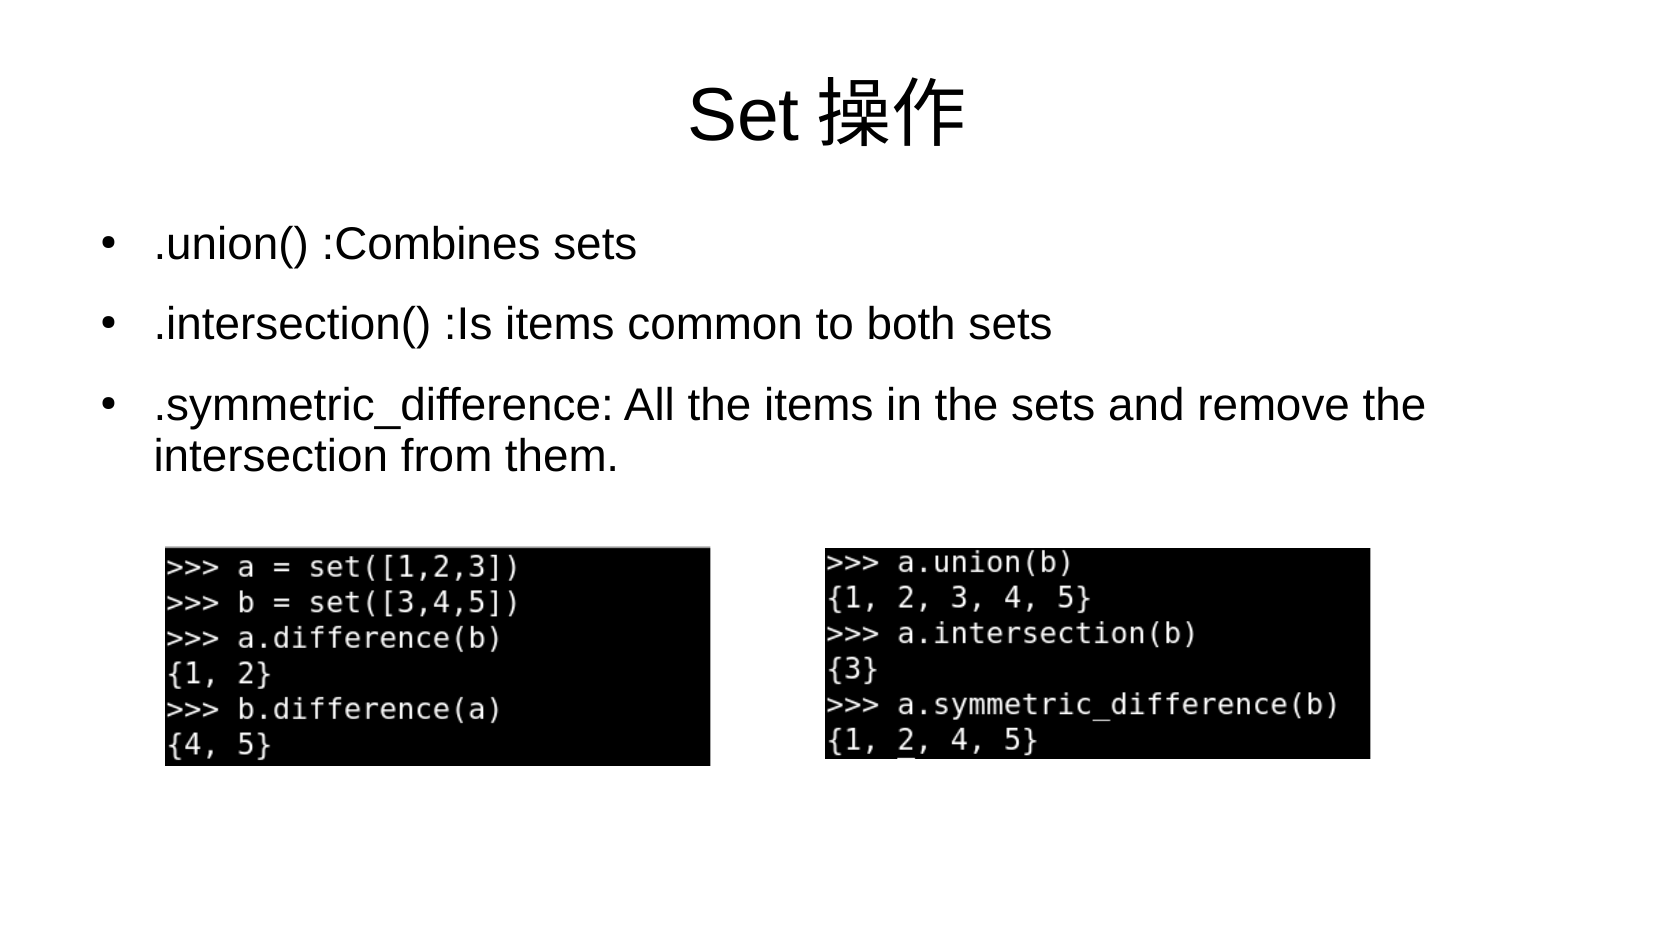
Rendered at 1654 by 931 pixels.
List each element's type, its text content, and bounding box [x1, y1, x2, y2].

title Set操作 [82, 37, 1571, 193]
list .union() :Combines sets .intersection() :Is items common to both sets .symmetric_difference: All the items in the sets and remove the intersection from them. [82, 217, 1571, 758]
picture [165, 546, 711, 766]
picture [825, 548, 1371, 759]
